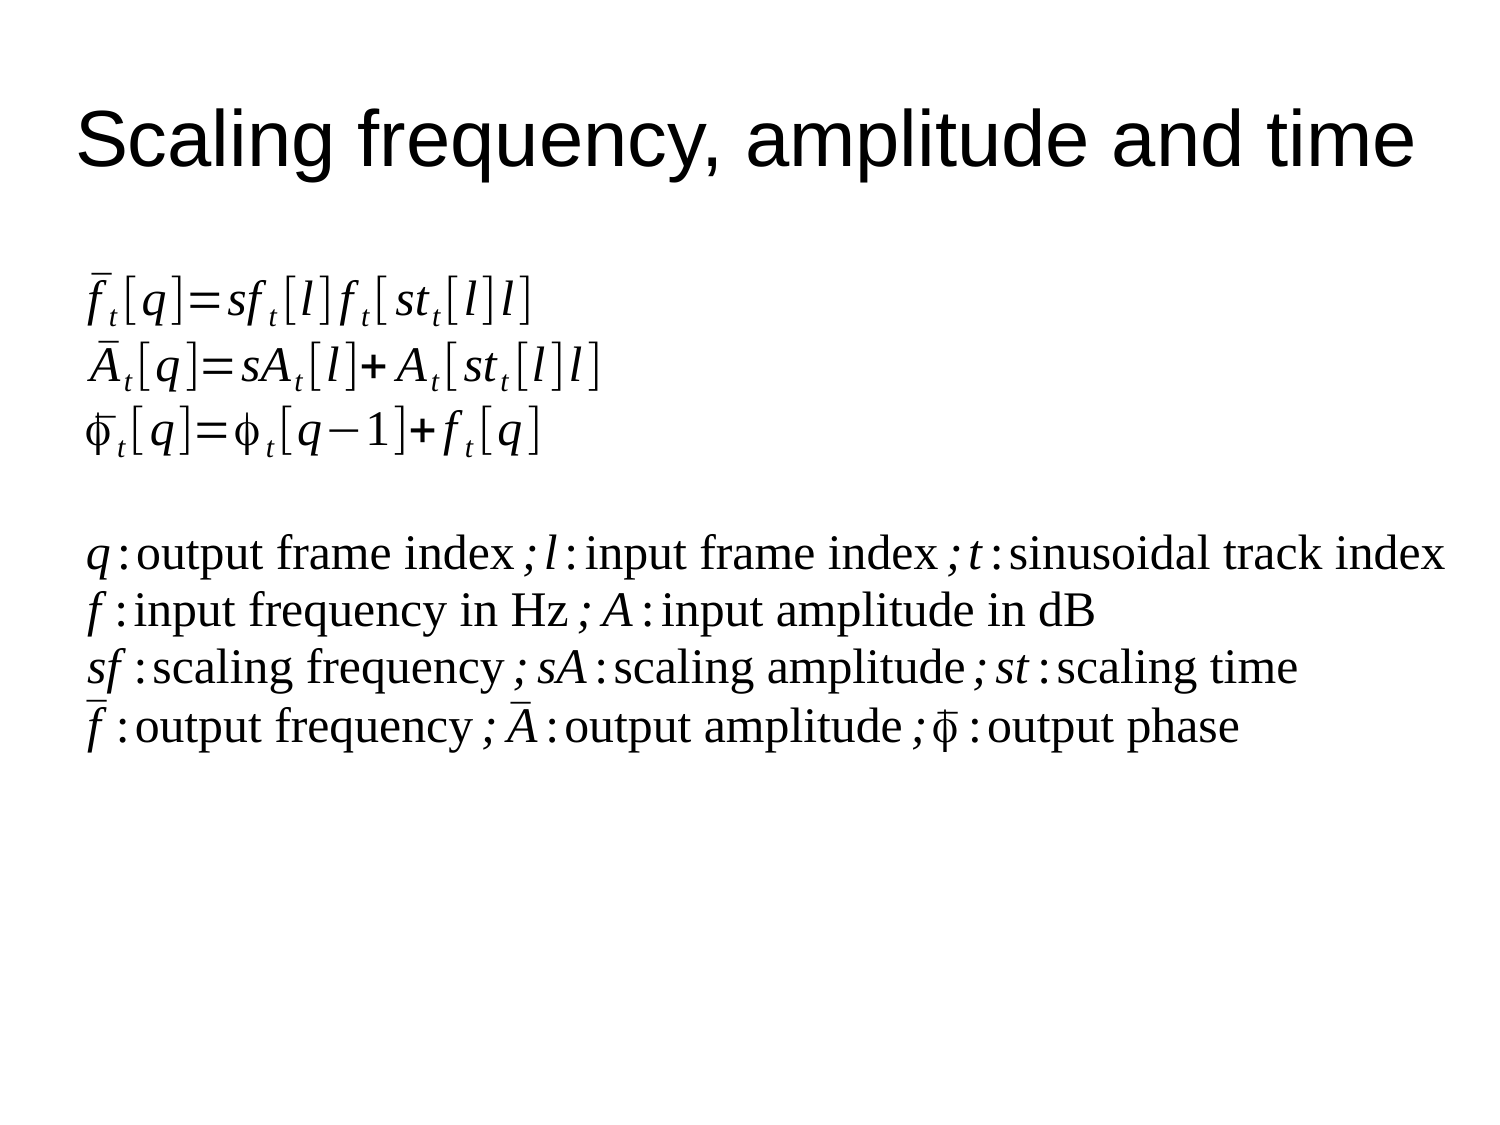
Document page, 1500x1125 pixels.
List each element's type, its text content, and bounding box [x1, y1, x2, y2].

title Scaling frequency, amplitude and time [75, 44, 1425, 233]
chart [78, 270, 1455, 813]
